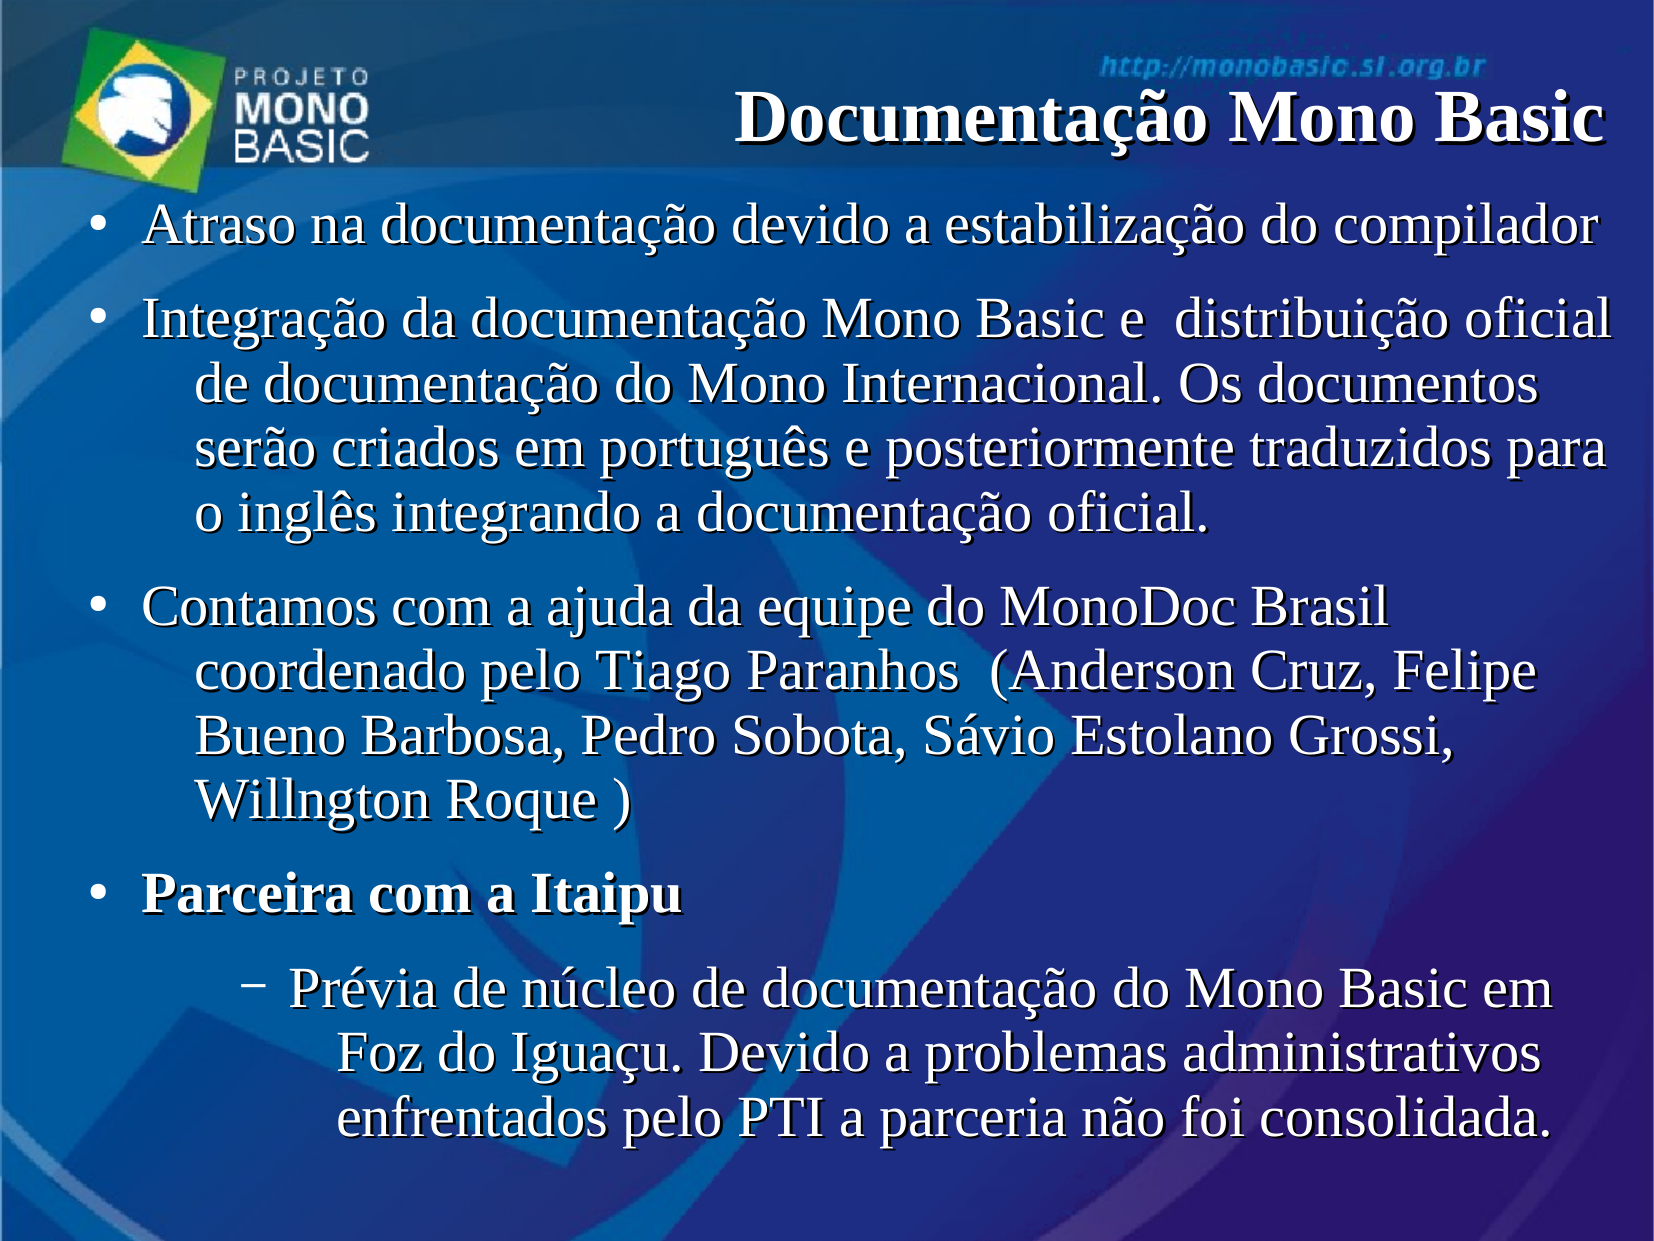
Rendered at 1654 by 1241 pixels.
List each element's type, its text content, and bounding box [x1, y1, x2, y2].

picture [0, 0, 1654, 1241]
title Documentação Mono Basic [222, 43, 1606, 191]
list Atraso na documentação devido a estabilização do compilador Integração da documentação Mono Basic e distribuição oficial de documentação do Mono Internacional. Os documentos serão criados em português e posteriormente traduzidos para o inglês integrando a documentação oficial. Contamos com a ajuda da equipe do MonoDoc Brasil coordenado pelo Tiago Paranhos (Anderson Cruz, Felipe Bueno Barbosa, Pedro Sobota, Sávio Estolano Grossi, Willngton Roque ) Parceira com a Itaipu Prévia de núcleo de documentação do Mono Basic em Foz do Iguaçu. Devido a problemas administrativos enfrentados pelo PTI a parceria não foi consolidada. [52, 191, 1615, 1232]
